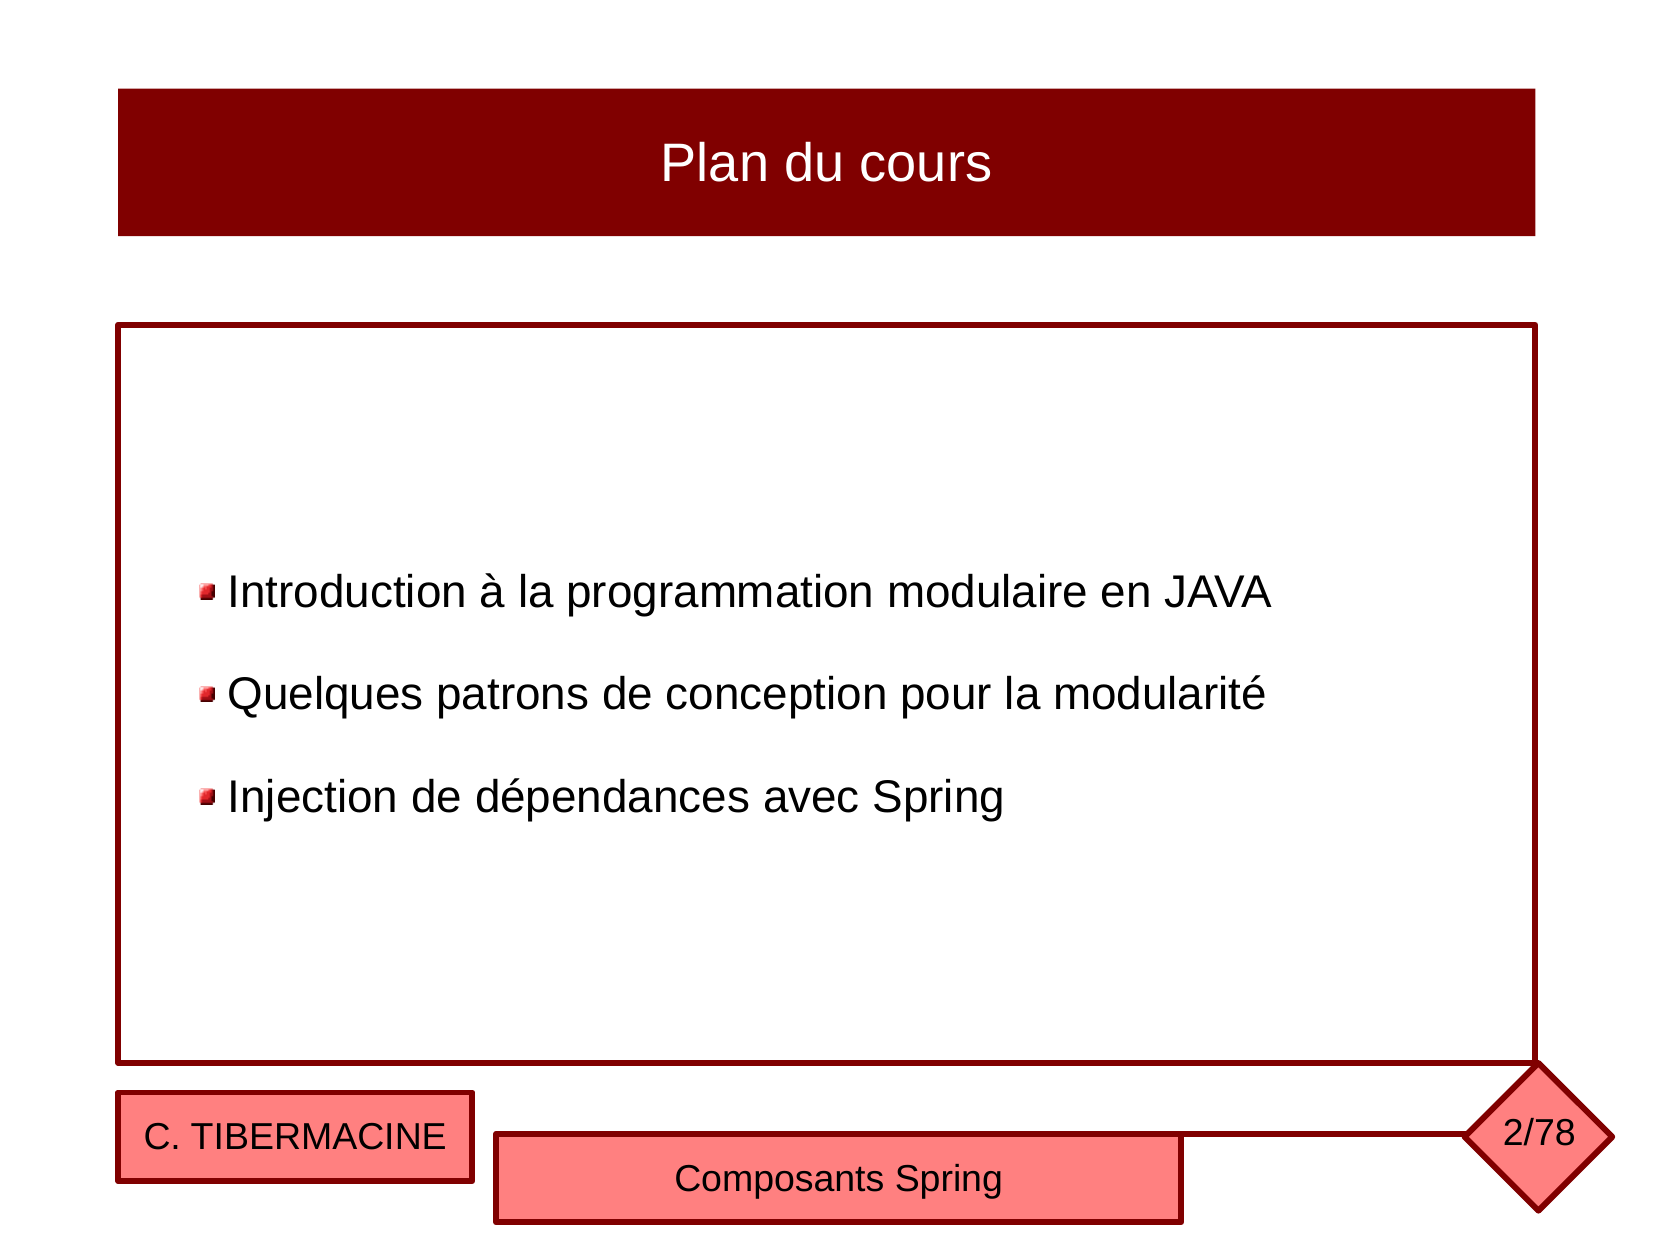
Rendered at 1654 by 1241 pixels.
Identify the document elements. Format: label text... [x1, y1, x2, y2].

text_box [1464, 1113, 1488, 1161]
text_box <numéro>/78 [1488, 1104, 1607, 1204]
text_box [1607, 1131, 1613, 1143]
picture [199, 788, 215, 805]
text_box Composants Spring [496, 1133, 1182, 1223]
text_box [1497, 1062, 1580, 1104]
text_box Introduction à la programmation modulaire en JAVA Quelques patrons de conception pour la modularité Injection de dépendances avec Spring [118, 324, 1536, 1063]
text_box C. TIBERMACINE [118, 1092, 473, 1182]
picture [199, 686, 215, 702]
text_box [1531, 1204, 1546, 1211]
picture [199, 583, 215, 600]
text_box Plan du cours [118, 88, 1536, 237]
